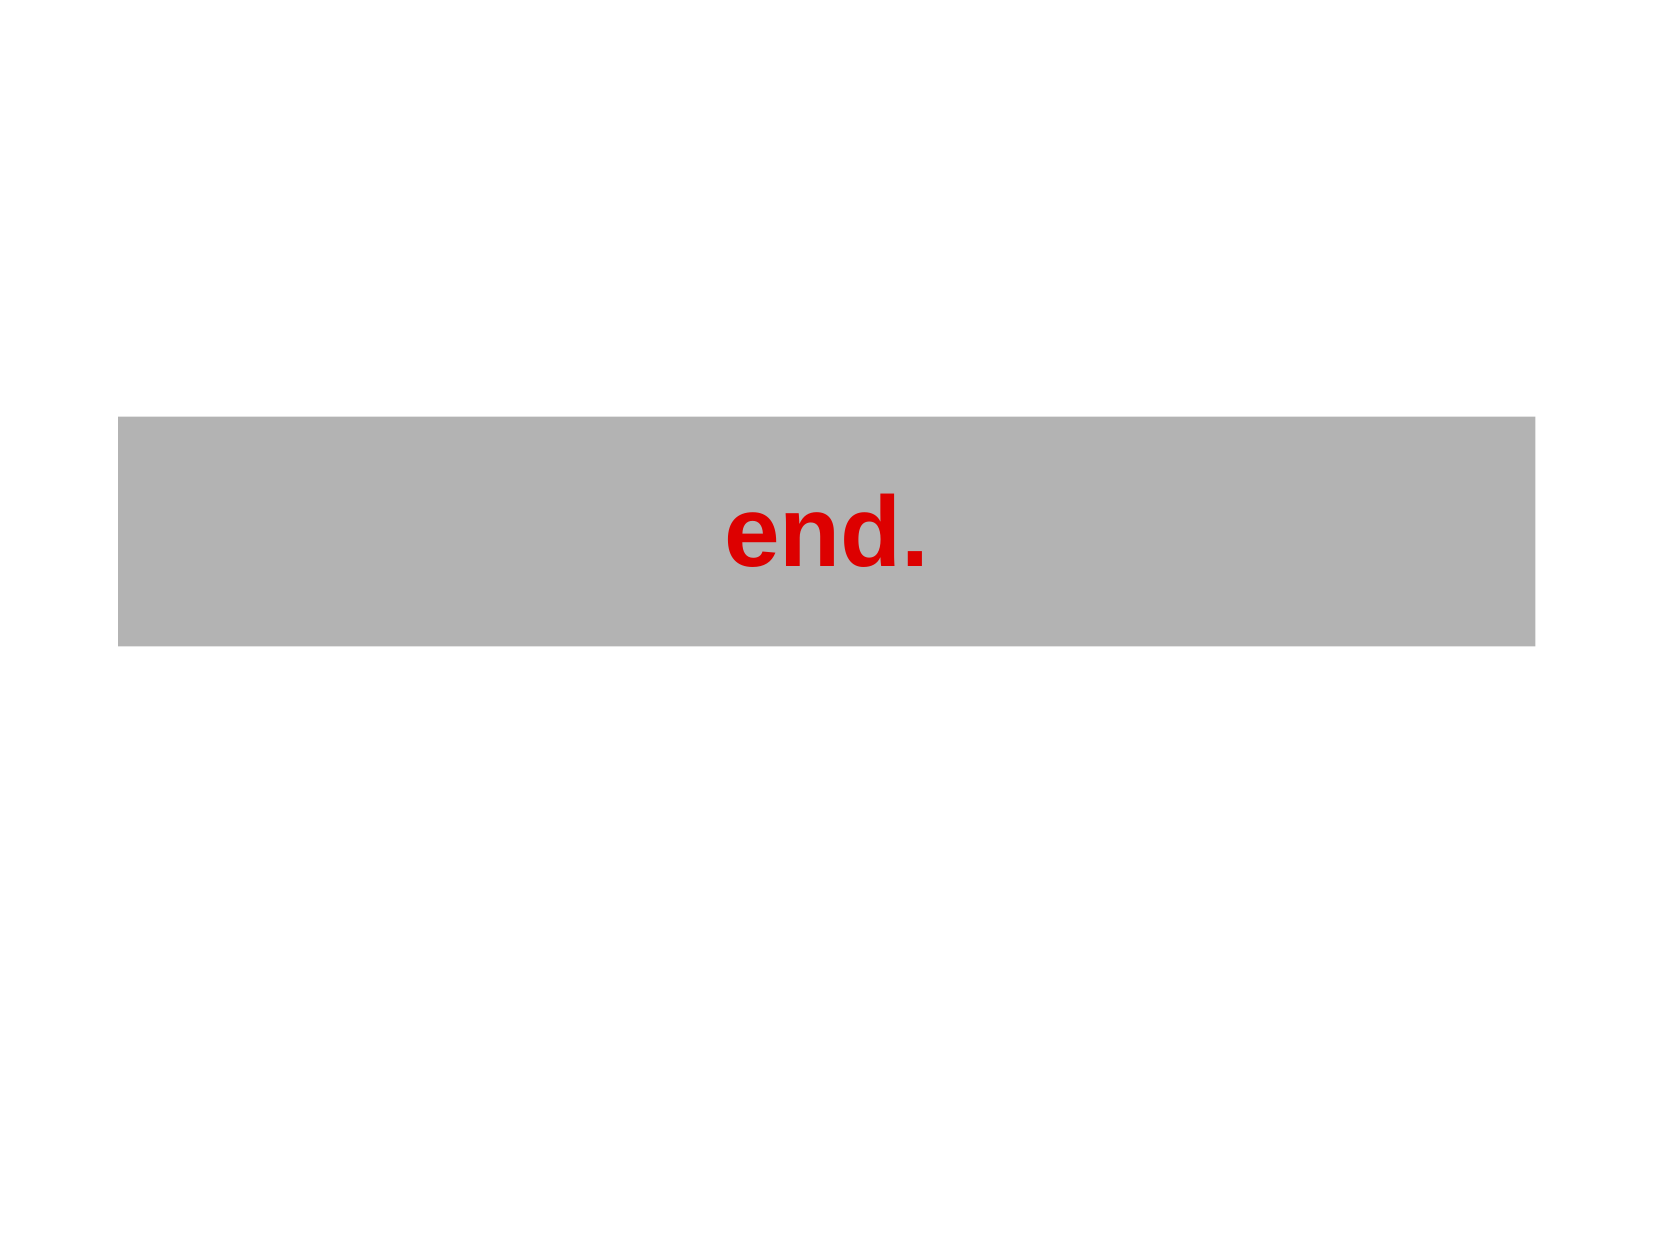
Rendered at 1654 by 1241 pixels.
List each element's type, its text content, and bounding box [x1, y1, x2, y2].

text_box end. [118, 472, 1536, 591]
